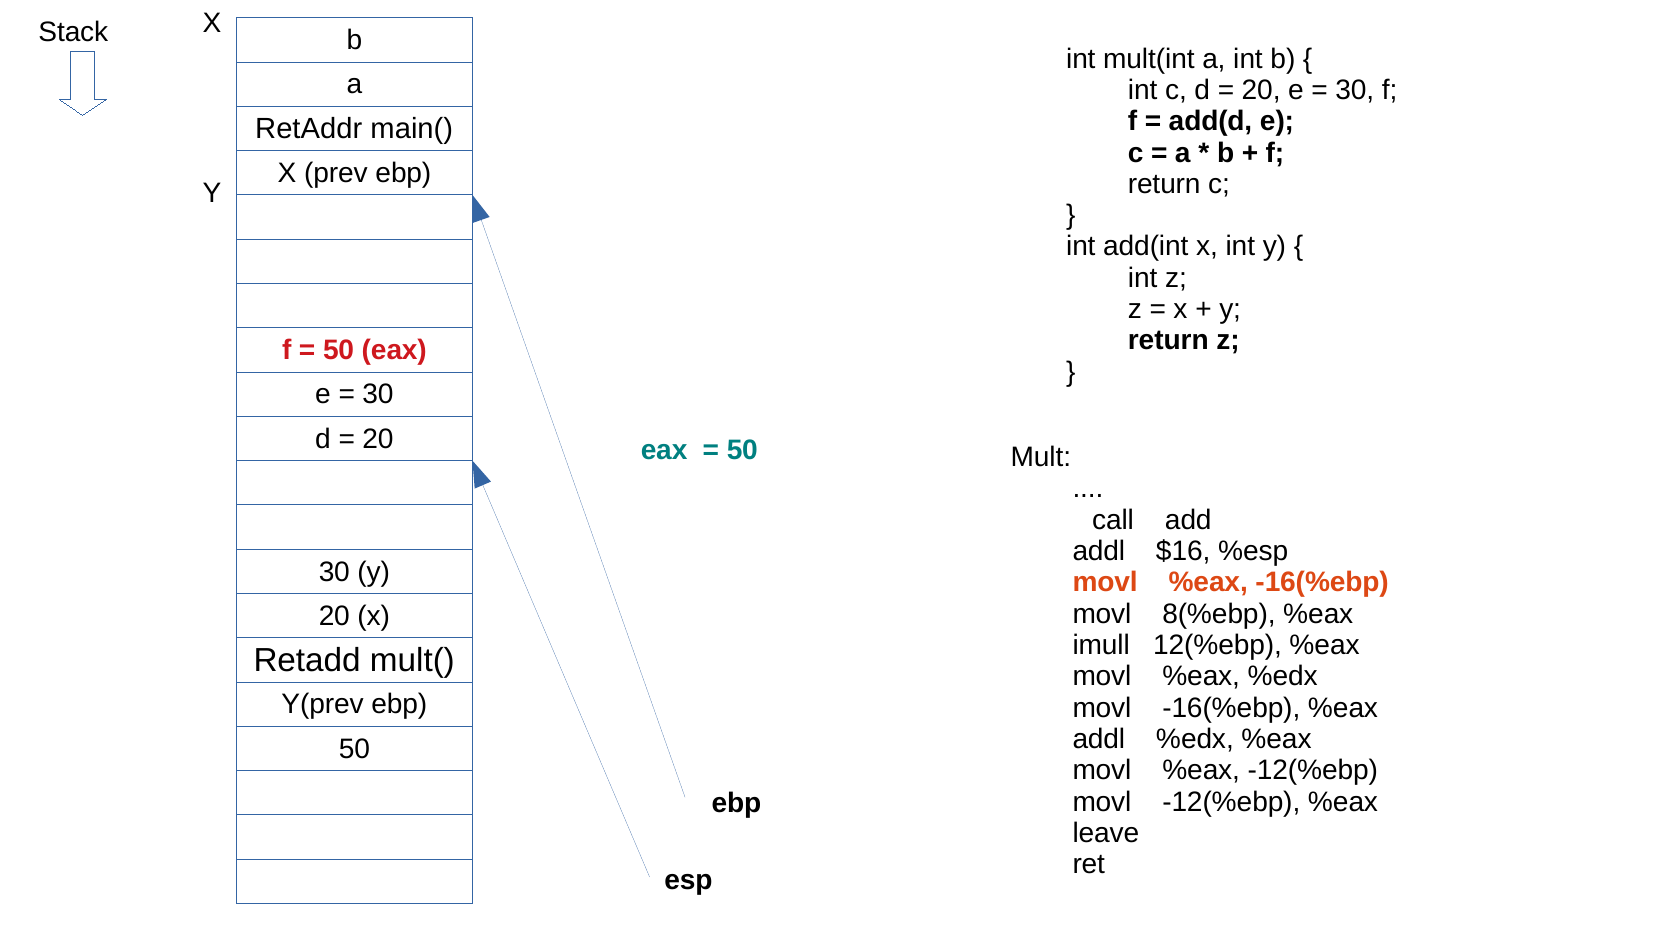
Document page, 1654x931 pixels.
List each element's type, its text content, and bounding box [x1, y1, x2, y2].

text_box Y [129, 169, 237, 217]
text_box a [236, 62, 473, 106]
text_box RetAddr main() [236, 106, 473, 150]
text_box ebp [696, 779, 827, 826]
text_box Y(prev ebp) [236, 682, 473, 726]
text_box d = 20 [236, 416, 473, 461]
text_box X (prev ebp) [236, 150, 473, 194]
text_box f = 50 (eax) [236, 327, 473, 373]
text_box X [129, 0, 237, 47]
text_box int mult(int a, int b) { int c, d = 20, e = 30, f; f = add(d, e); c = a * b + f; return c; } int add(int x, int y) { int z; z = x + y; return z; } [1051, 35, 1529, 395]
text_box esp [649, 856, 780, 903]
text_box Mult: .... call add addl $16, %esp movl %eax, -16(%ebp) movl 8(%ebp), %eax imull 12(%ebp), %eax movl %eax, %edx movl -16(%ebp), %eax addl %edx, %eax movl %eax, -12(%ebp) movl -12(%ebp), %eax leave ret [995, 434, 1571, 919]
text_box e = 30 [236, 373, 473, 416]
text_box 50 [236, 726, 473, 770]
text_box Stack [23, 8, 154, 55]
text_box 30 (y) [236, 549, 473, 593]
text_box b [236, 17, 473, 62]
text_box 20 (x) [236, 593, 473, 637]
text_box eax = 50 [625, 426, 1123, 473]
text_box Retadd mult() [236, 637, 473, 682]
